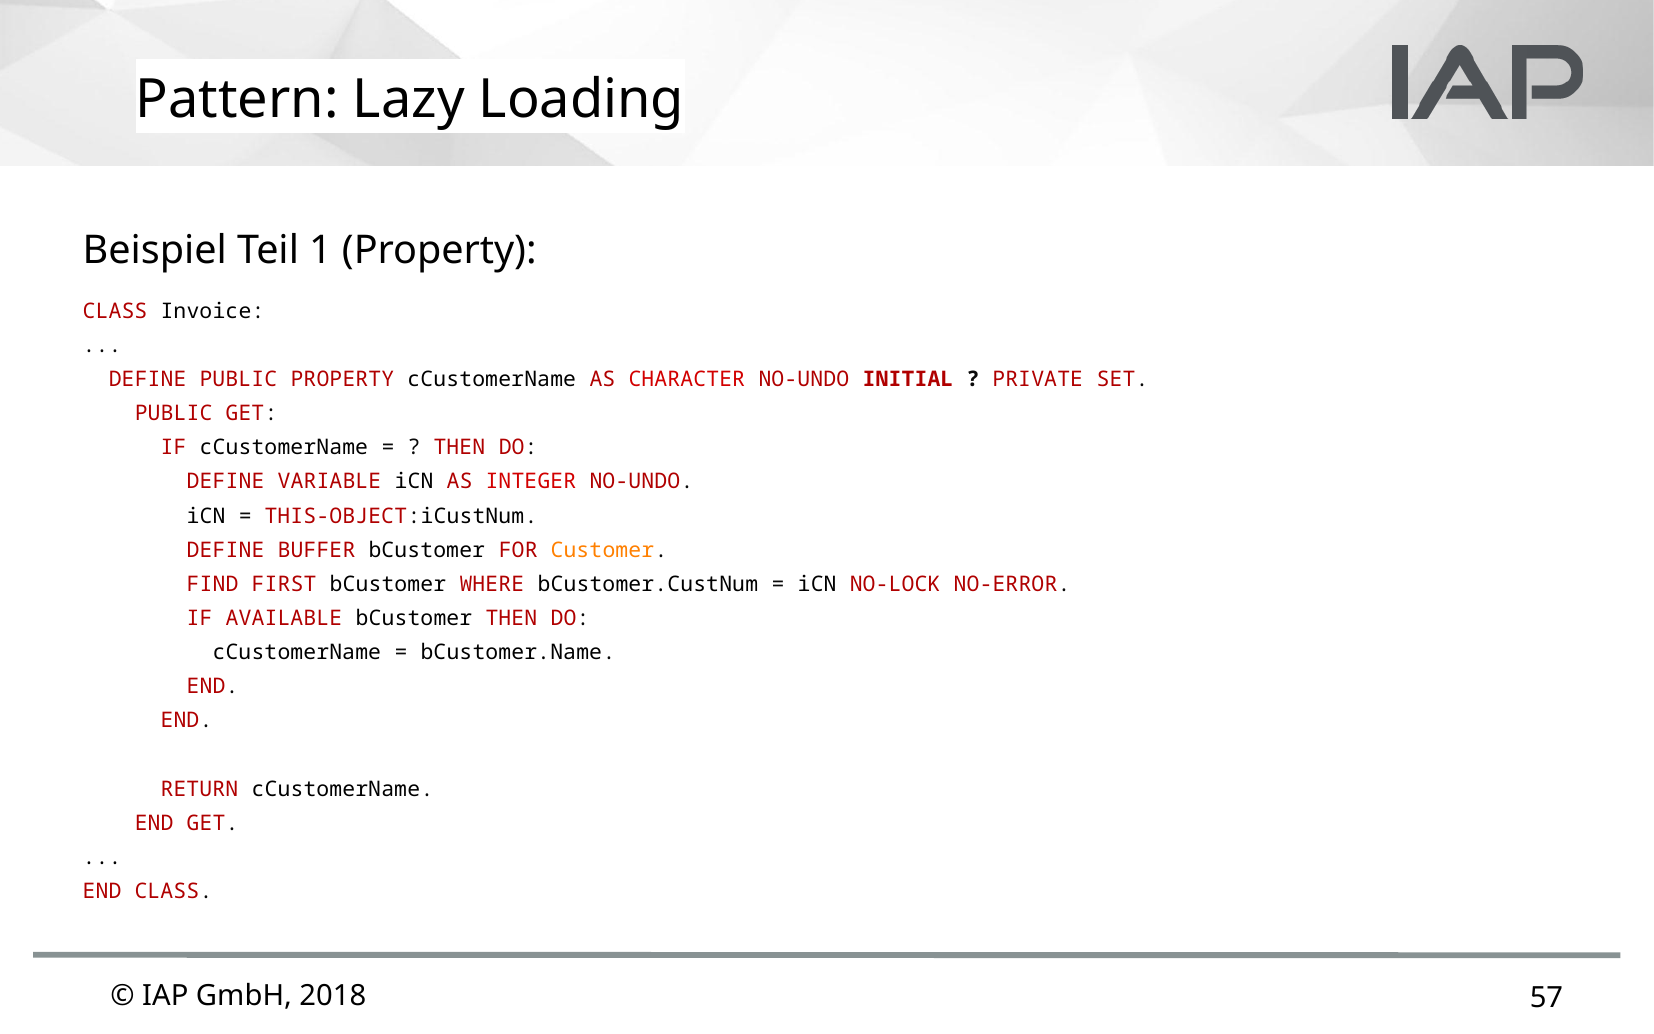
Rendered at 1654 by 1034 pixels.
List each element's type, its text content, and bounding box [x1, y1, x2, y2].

list Beispiel Teil 1 (Property): [82, 221, 1571, 295]
list CLASS Invoice: ... DEFINE PUBLIC PROPERTY cCustomerName AS CHARACTER NO-UNDO INITIAL ? PRIVATE SET. PUBLIC GET: IF cCustomerName = ? THEN DO: DEFINE VARIABLE iCN AS INTEGER NO-UNDO. iCN = THIS-OBJECT:iCustNum. DEFINE BUFFER bCustomer FOR Customer. FIND FIRST bCustomer WHERE bCustomer.CustNum = iCN NO-LOCK NO-ERROR. IF AVAILABLE bCustomer THEN DO: cCustomerName = bCustomer.Name. END. END. RETURN cCustomerName. END GET. ... END CLASS. [82, 295, 1571, 915]
title Pattern: Lazy Loading [135, 41, 1264, 152]
picture [0, 0, 1654, 166]
